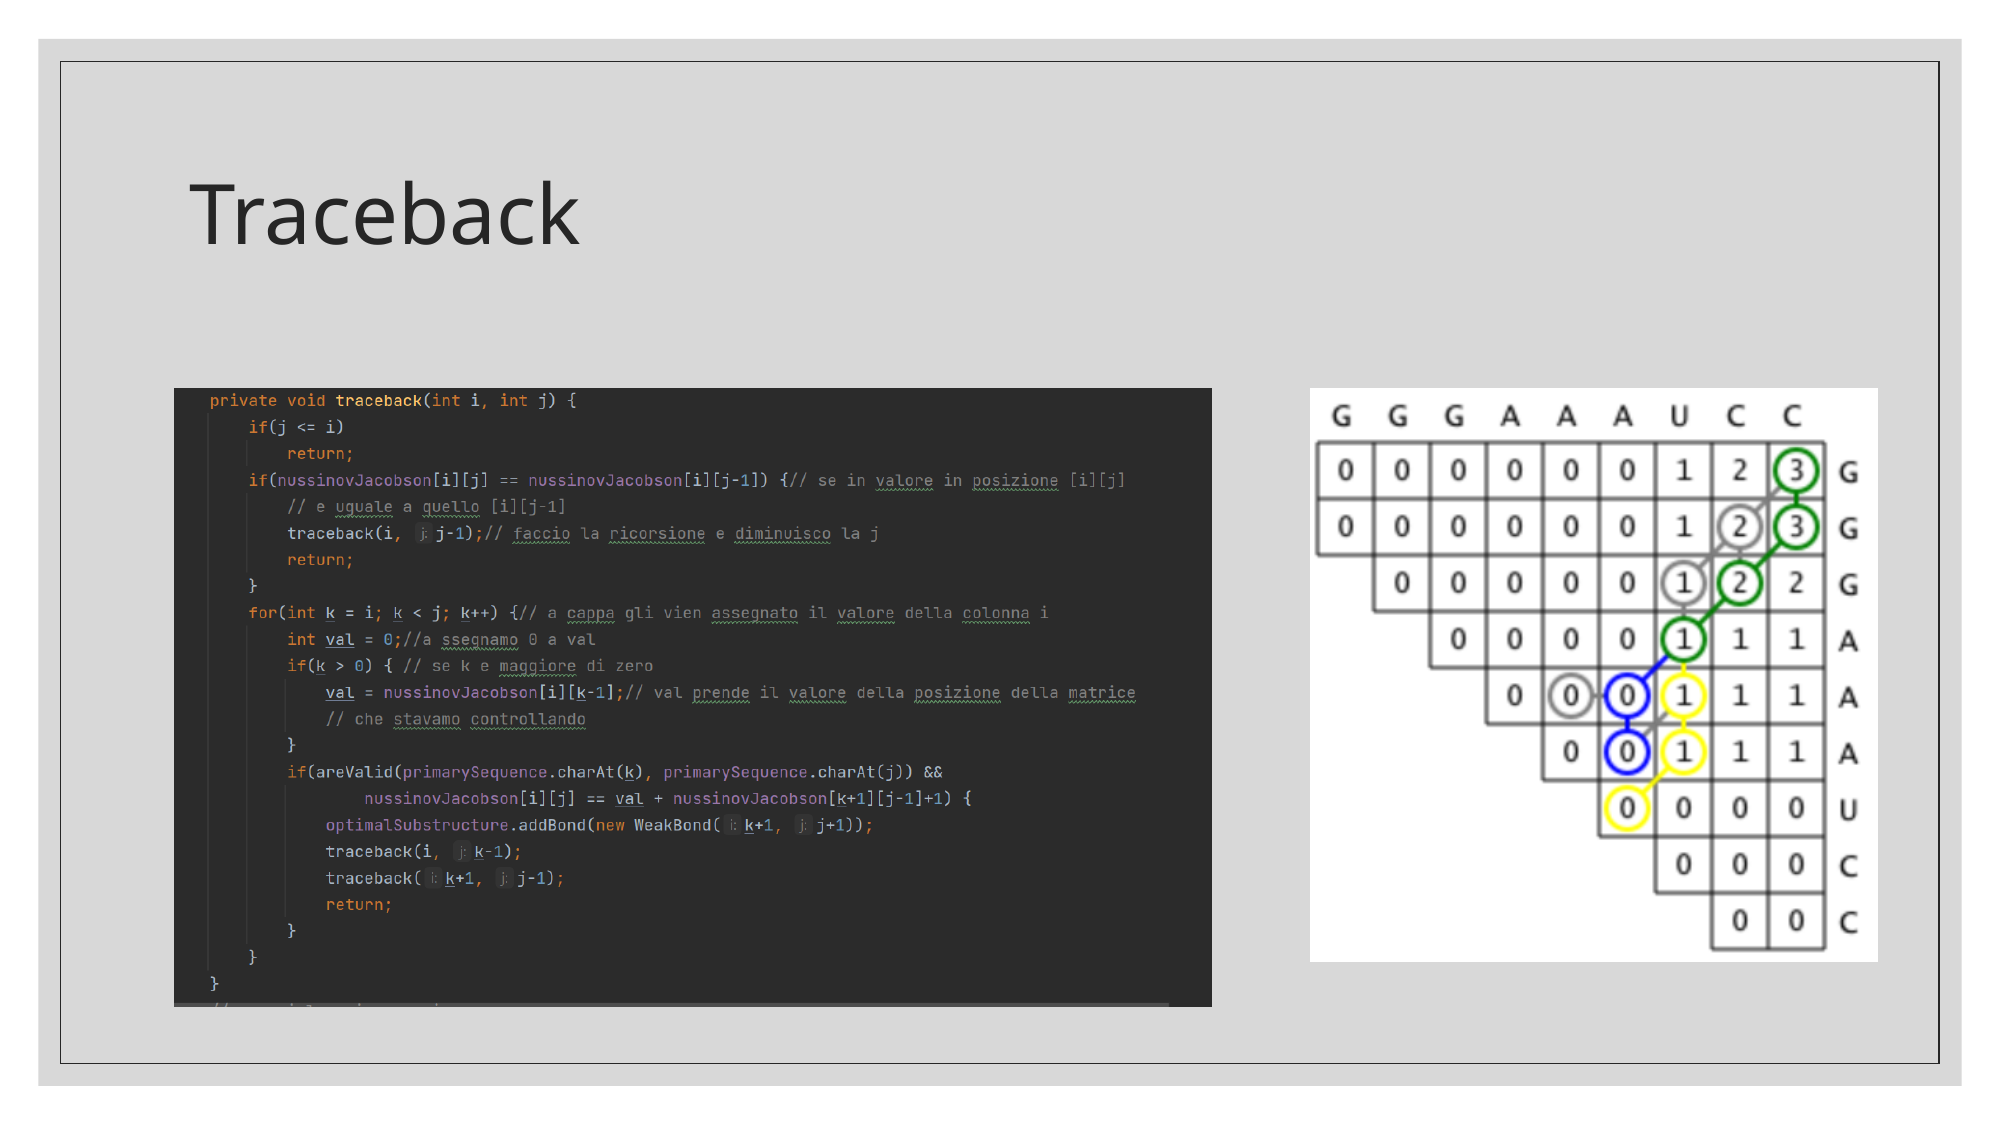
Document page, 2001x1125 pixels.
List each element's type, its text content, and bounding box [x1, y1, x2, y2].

picture [1310, 388, 1878, 962]
picture [174, 388, 1212, 1007]
title Traceback [174, 105, 1825, 331]
